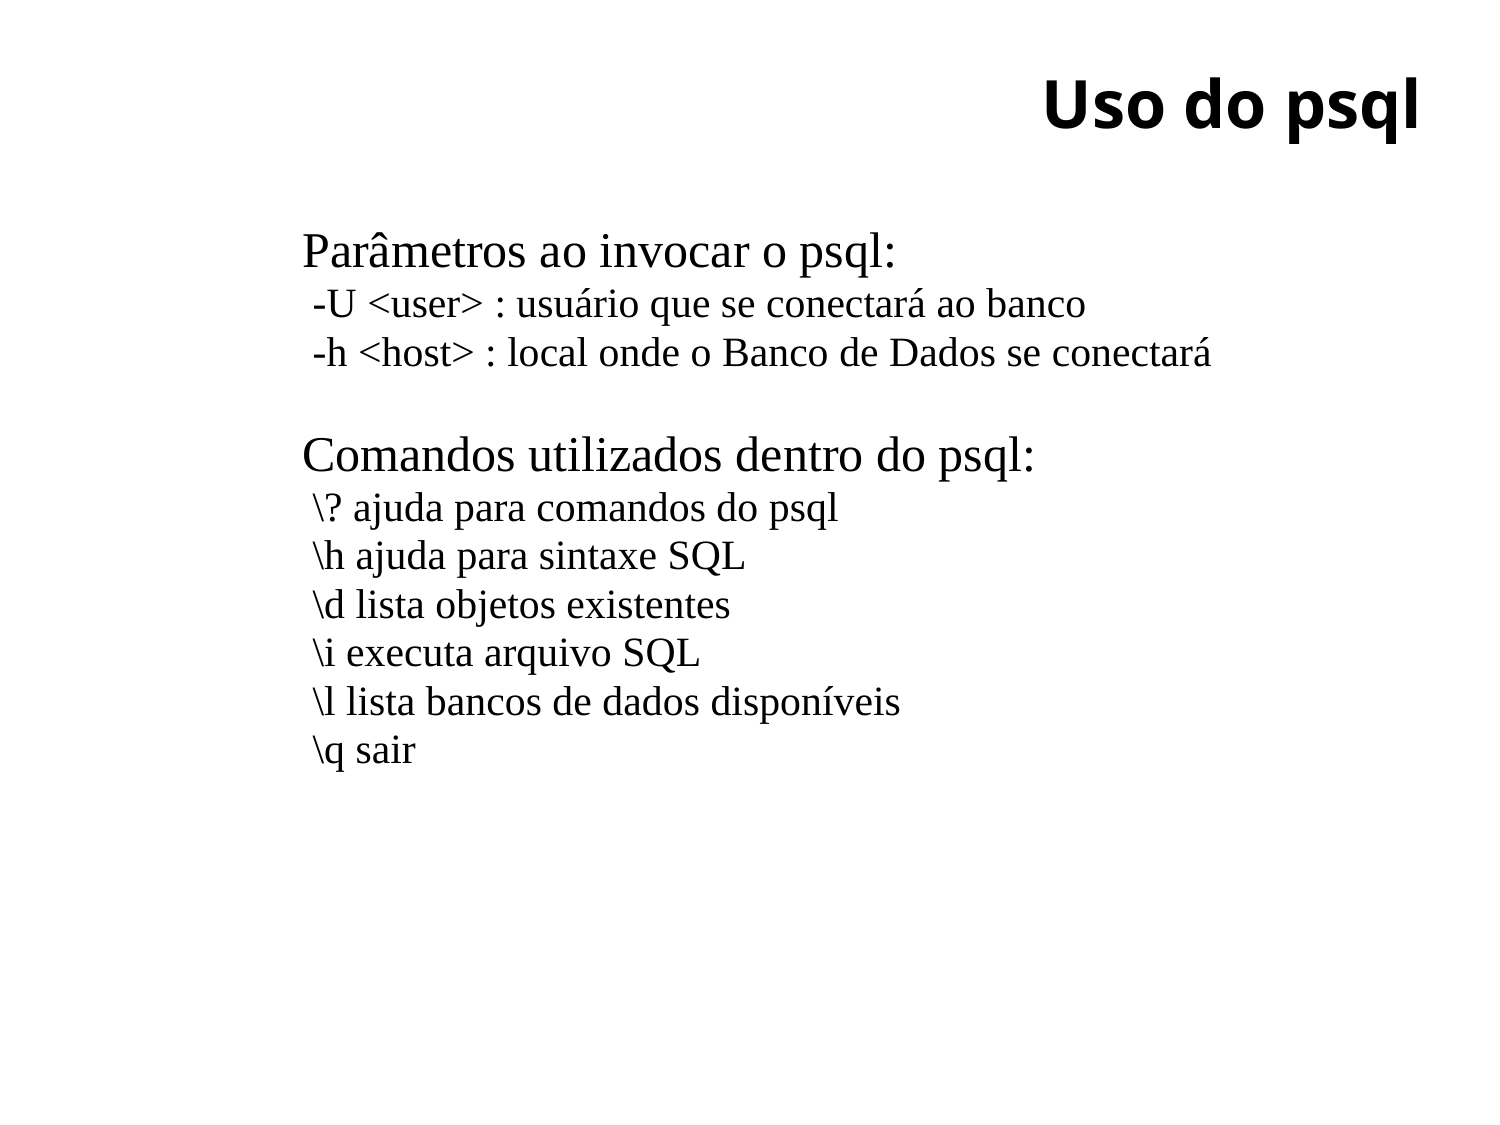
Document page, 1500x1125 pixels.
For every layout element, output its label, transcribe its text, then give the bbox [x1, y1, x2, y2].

text_box Parâmetros ao invocar o psql: -U <user> : usuário que se conectará ao banco -h <host> : local onde o Banco de Dados se conectará Comandos utilizados dentro do psql: \? ajuda para comandos do psql \h ajuda para sintaxe SQL \d lista objetos existentes \i executa arquivo SQL \l lista bancos de dados disponíveis \q sair [287, 212, 1413, 829]
text_box Uso do psql [474, 50, 1438, 152]
